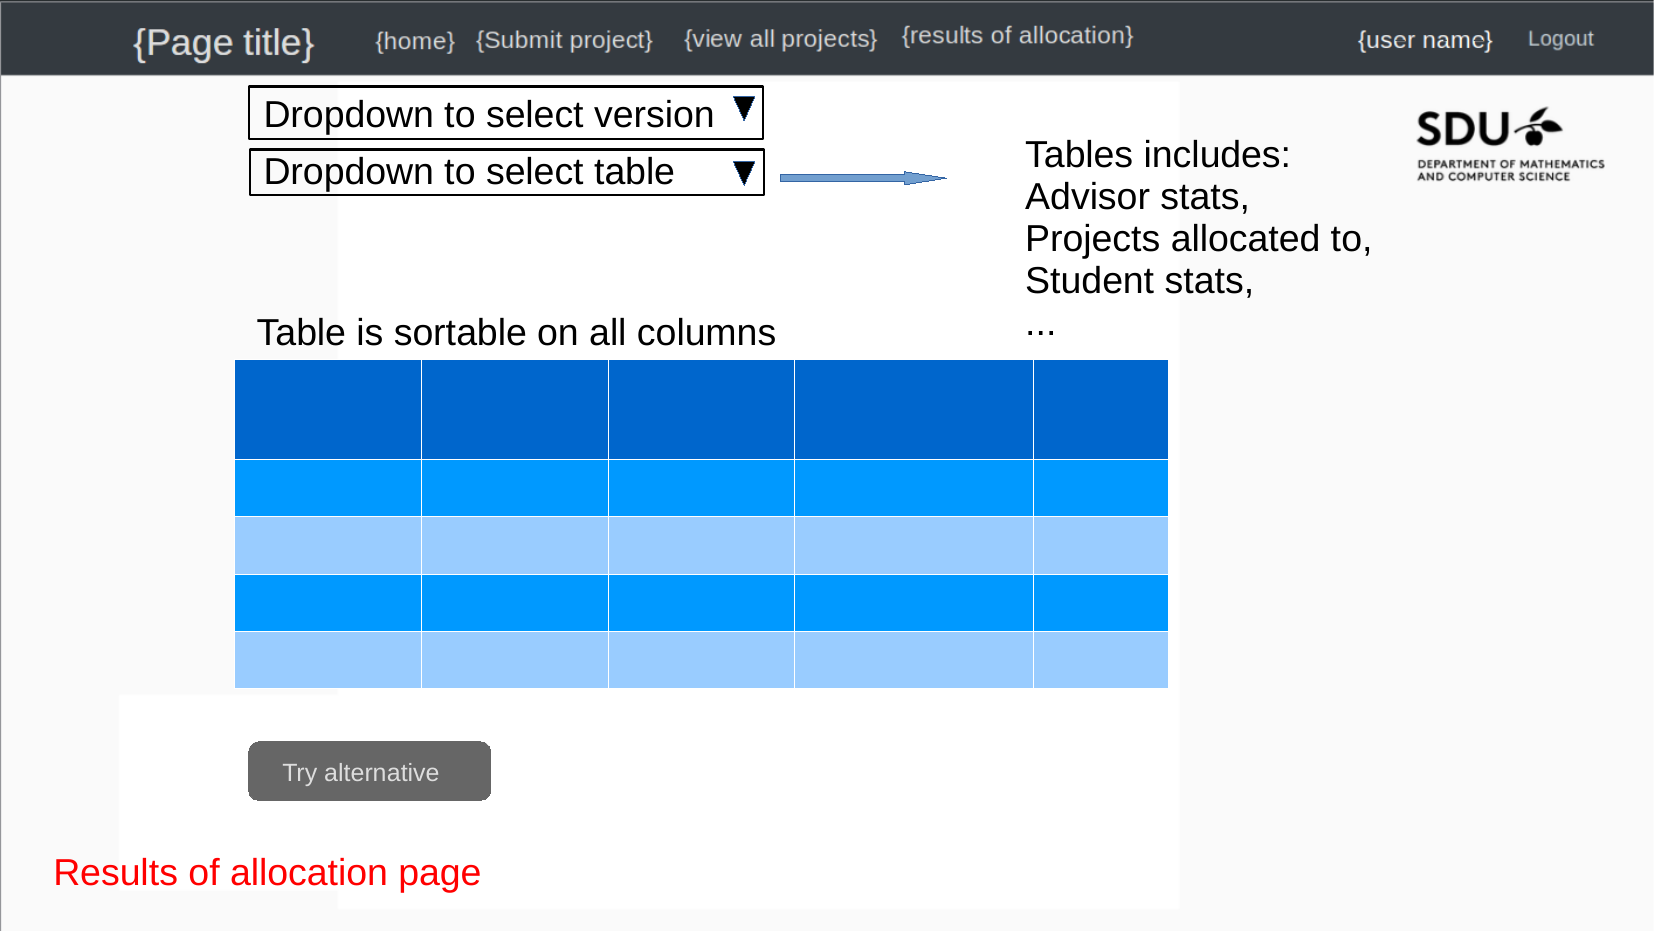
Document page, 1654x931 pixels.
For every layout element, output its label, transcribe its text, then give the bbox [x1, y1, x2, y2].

text_box [248, 741, 491, 801]
table_header [422, 361, 608, 459]
text_box Tables includes: Advisor stats, Projects allocated to, Student stats, ... [1010, 126, 1388, 351]
table_cell [422, 632, 608, 688]
text_box Dropdown to select version [248, 86, 730, 144]
table_cell [795, 460, 1033, 516]
text_box Table is sortable on all columns [241, 303, 792, 361]
table_cell [422, 575, 608, 631]
text_box Results of allocation page [38, 843, 497, 901]
table_cell [235, 632, 421, 688]
table_cell [235, 517, 421, 574]
table_cell [235, 575, 421, 631]
table_cell [1034, 575, 1168, 631]
table_header [1034, 360, 1168, 459]
text_box [733, 96, 755, 121]
table_cell [609, 632, 794, 688]
table_cell [609, 575, 794, 631]
table_header [795, 360, 1033, 459]
table_cell [609, 517, 794, 574]
text_box Dropdown to select table [248, 143, 691, 201]
text_box [780, 171, 947, 185]
table_cell [795, 517, 1033, 574]
table_cell [235, 460, 421, 516]
picture [0, 0, 1654, 931]
table_cell [795, 575, 1033, 631]
table_cell [422, 460, 608, 516]
text_box Try alternative [267, 751, 455, 794]
table_cell [795, 632, 1033, 688]
text_box [733, 161, 755, 186]
table_cell [1034, 460, 1168, 516]
table_header [235, 360, 421, 459]
table_header [609, 360, 794, 459]
table_cell [609, 460, 794, 516]
table_cell [1034, 632, 1168, 688]
table_cell [422, 517, 608, 574]
table_cell [1034, 517, 1168, 574]
